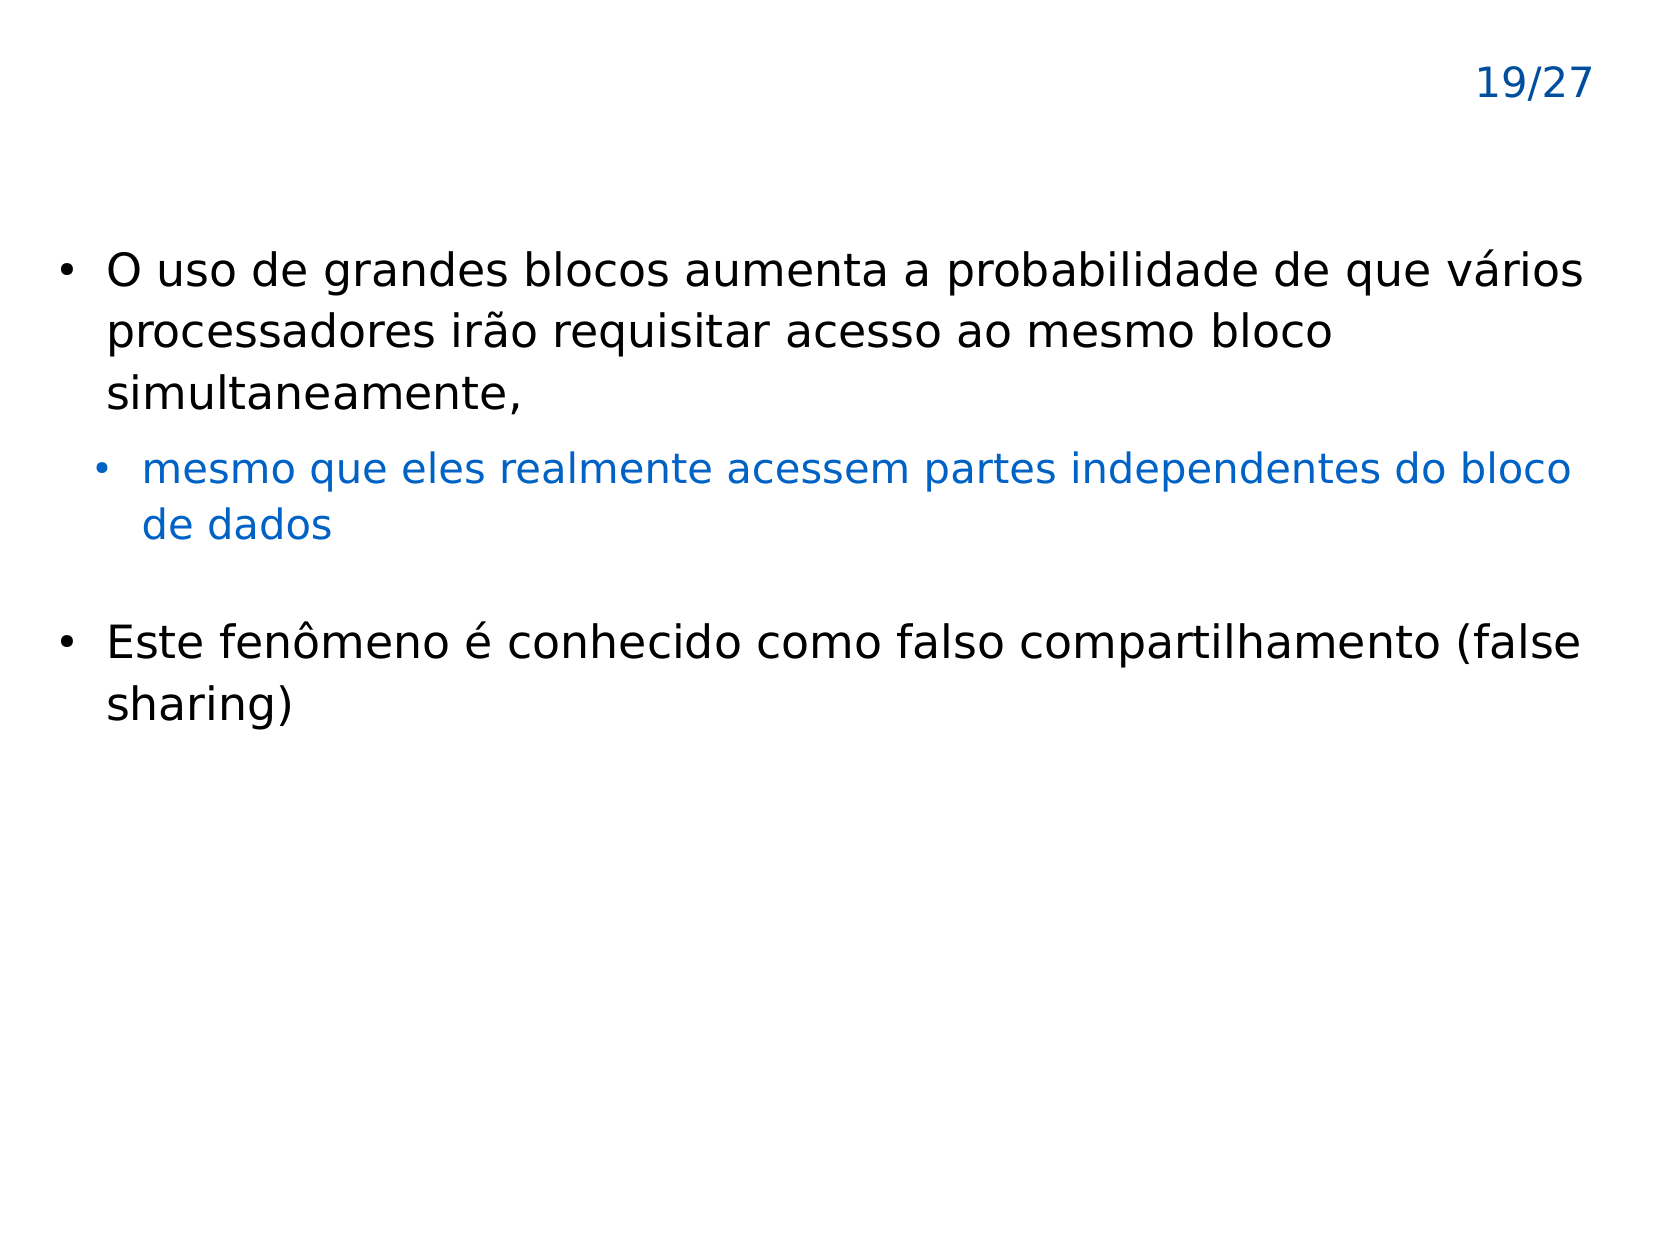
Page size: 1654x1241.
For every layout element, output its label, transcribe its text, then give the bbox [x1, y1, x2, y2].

list O uso de grandes blocos aumenta a probabilidade de que vários processadores irão requisitar acesso ao mesmo bloco simultaneamente, mesmo que eles realmente acessem partes independentes do bloco de dados Este fenômeno é conhecido como falso compartilhamento (false sharing) [59, 236, 1595, 1211]
